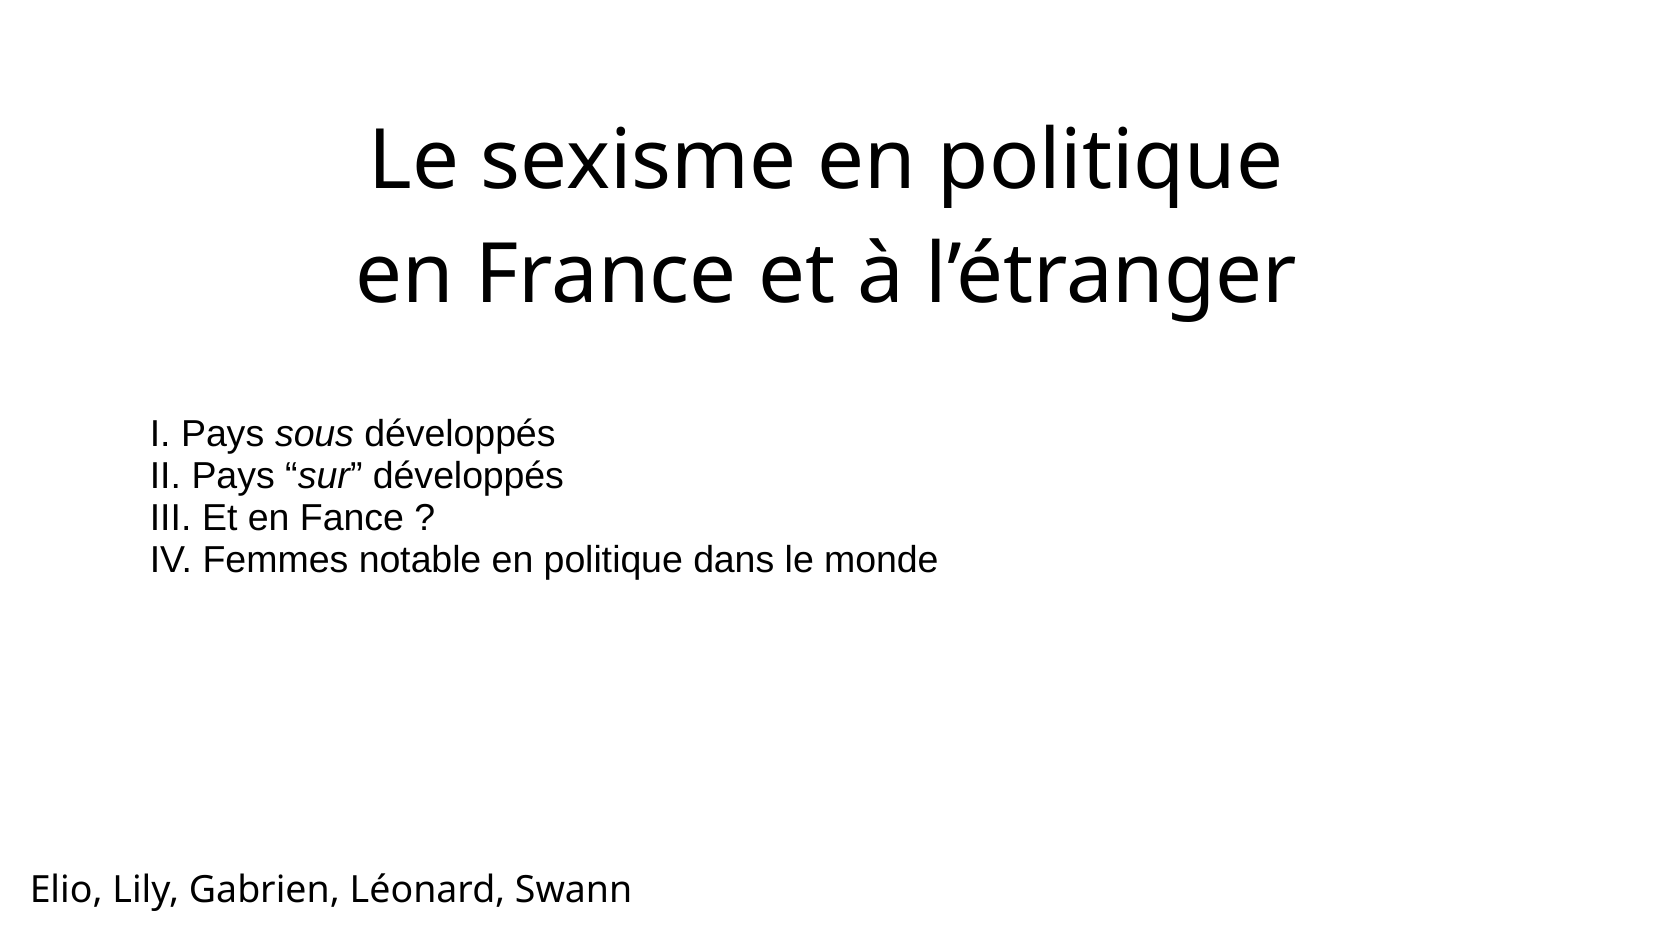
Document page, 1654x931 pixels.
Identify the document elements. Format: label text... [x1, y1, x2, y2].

text_box I. Pays sous développés II. Pays “sur” développés III. Et en Fance ? IV. Femmes notable en politique dans le monde [135, 405, 1561, 588]
text_box Elio, Lily, Gabrien, Léonard, Swann [15, 855, 736, 920]
title Le sexisme en politique en France et à l’étranger [82, 102, 1571, 324]
